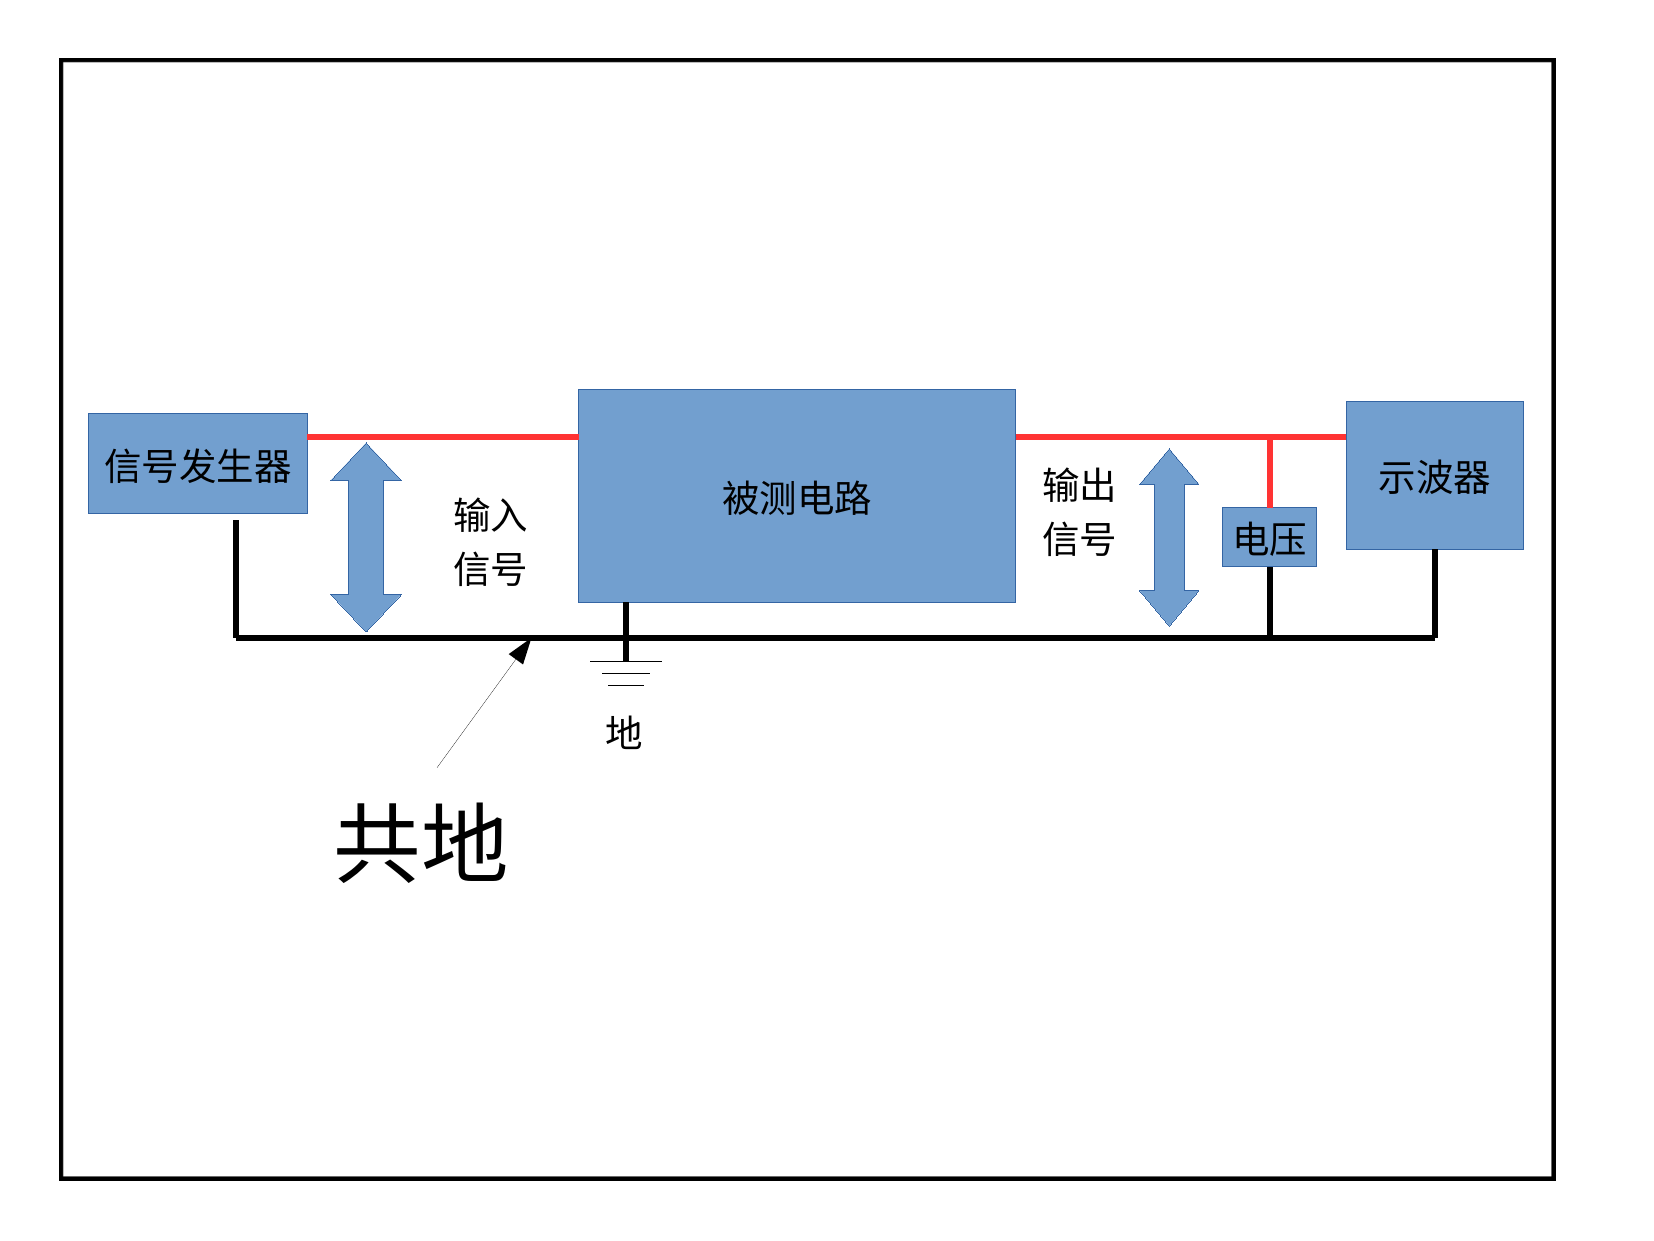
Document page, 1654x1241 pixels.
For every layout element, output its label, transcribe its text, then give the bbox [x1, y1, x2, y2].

text_box [330, 442, 402, 632]
text_box 输入 信号 [438, 478, 544, 568]
text_box 被测电路 [578, 389, 1016, 603]
text_box 信号发生器 [88, 413, 308, 514]
text_box 示波器 [1346, 401, 1524, 550]
text_box 共地 [318, 767, 524, 888]
text_box 电压 [1222, 507, 1317, 567]
text_box 地 [590, 696, 658, 757]
text_box 输出 信号 [1027, 448, 1133, 539]
picture [59, 58, 1556, 1182]
text_box [1139, 448, 1199, 627]
